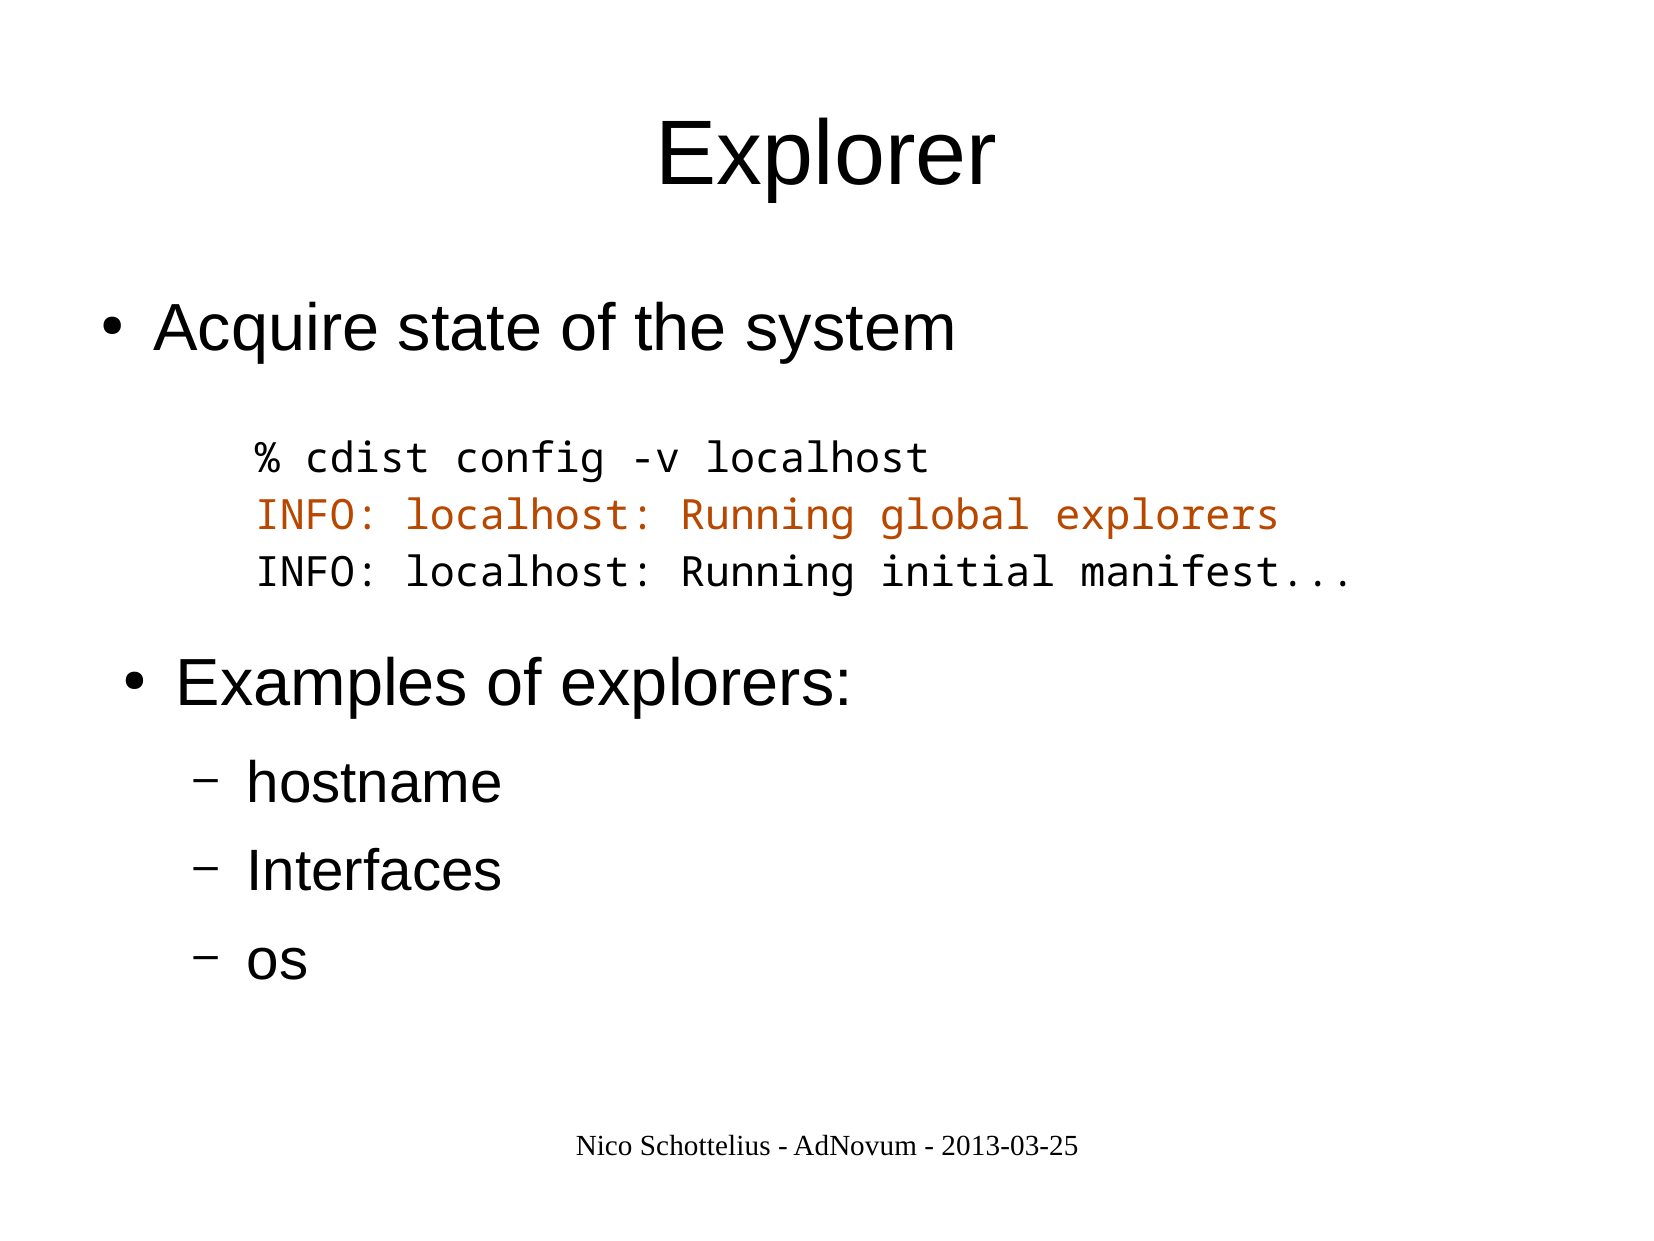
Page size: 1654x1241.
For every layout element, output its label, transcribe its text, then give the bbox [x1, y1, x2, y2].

list Examples of explorers: hostname Interfaces os [104, 645, 1006, 1075]
text_box % cdist config -v localhost INFO: localhost: Running global explorers INFO: localhost: Running initial manifest... [240, 420, 1471, 601]
title Explorer [82, 49, 1571, 257]
list Acquire state of the system [82, 290, 1538, 406]
